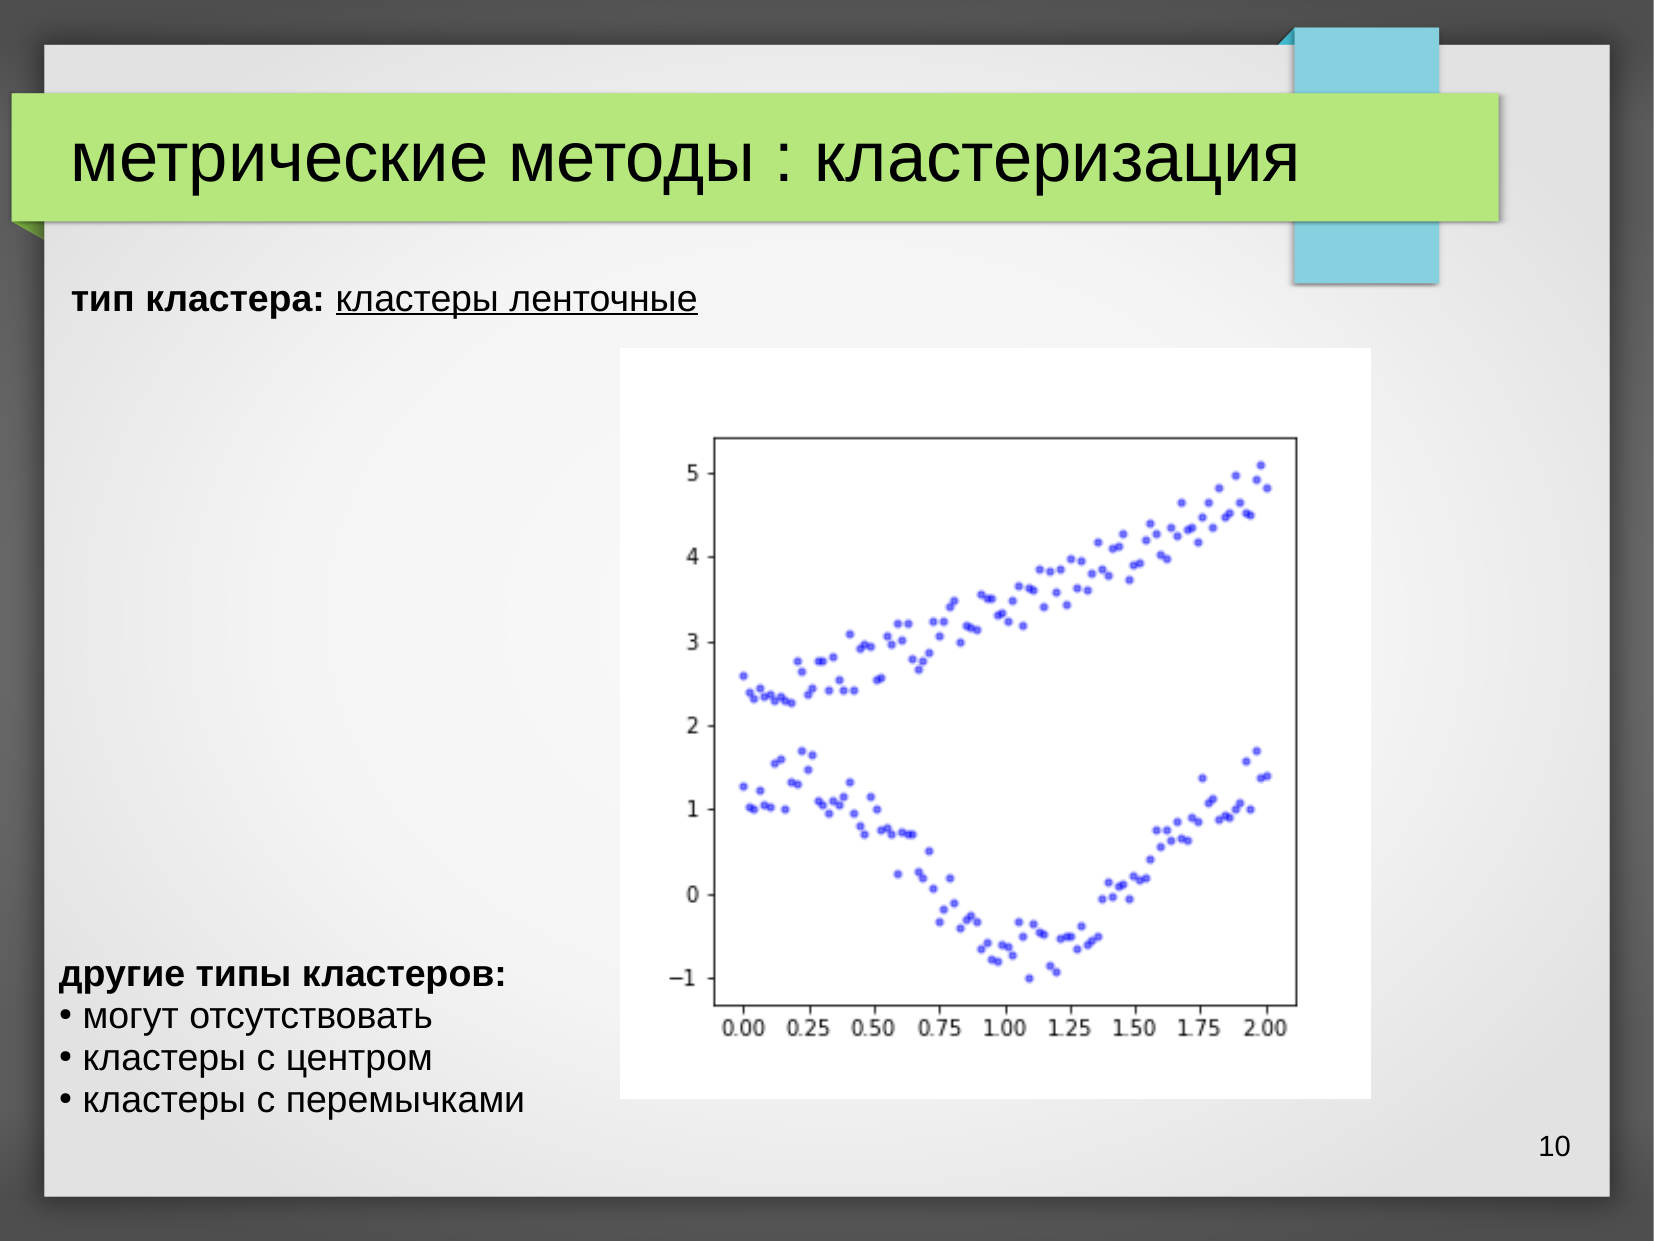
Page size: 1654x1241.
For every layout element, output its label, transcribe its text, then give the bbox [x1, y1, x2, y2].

subtitle тип кластера: кластеры ленточные [70, 248, 756, 349]
title метрические методы : кластеризация [70, 117, 1382, 197]
text_box другие типы кластеров: могут отсутствовать кластеры с центром кластеры с перемычками [59, 944, 579, 1170]
picture [0, 0, 1654, 1241]
